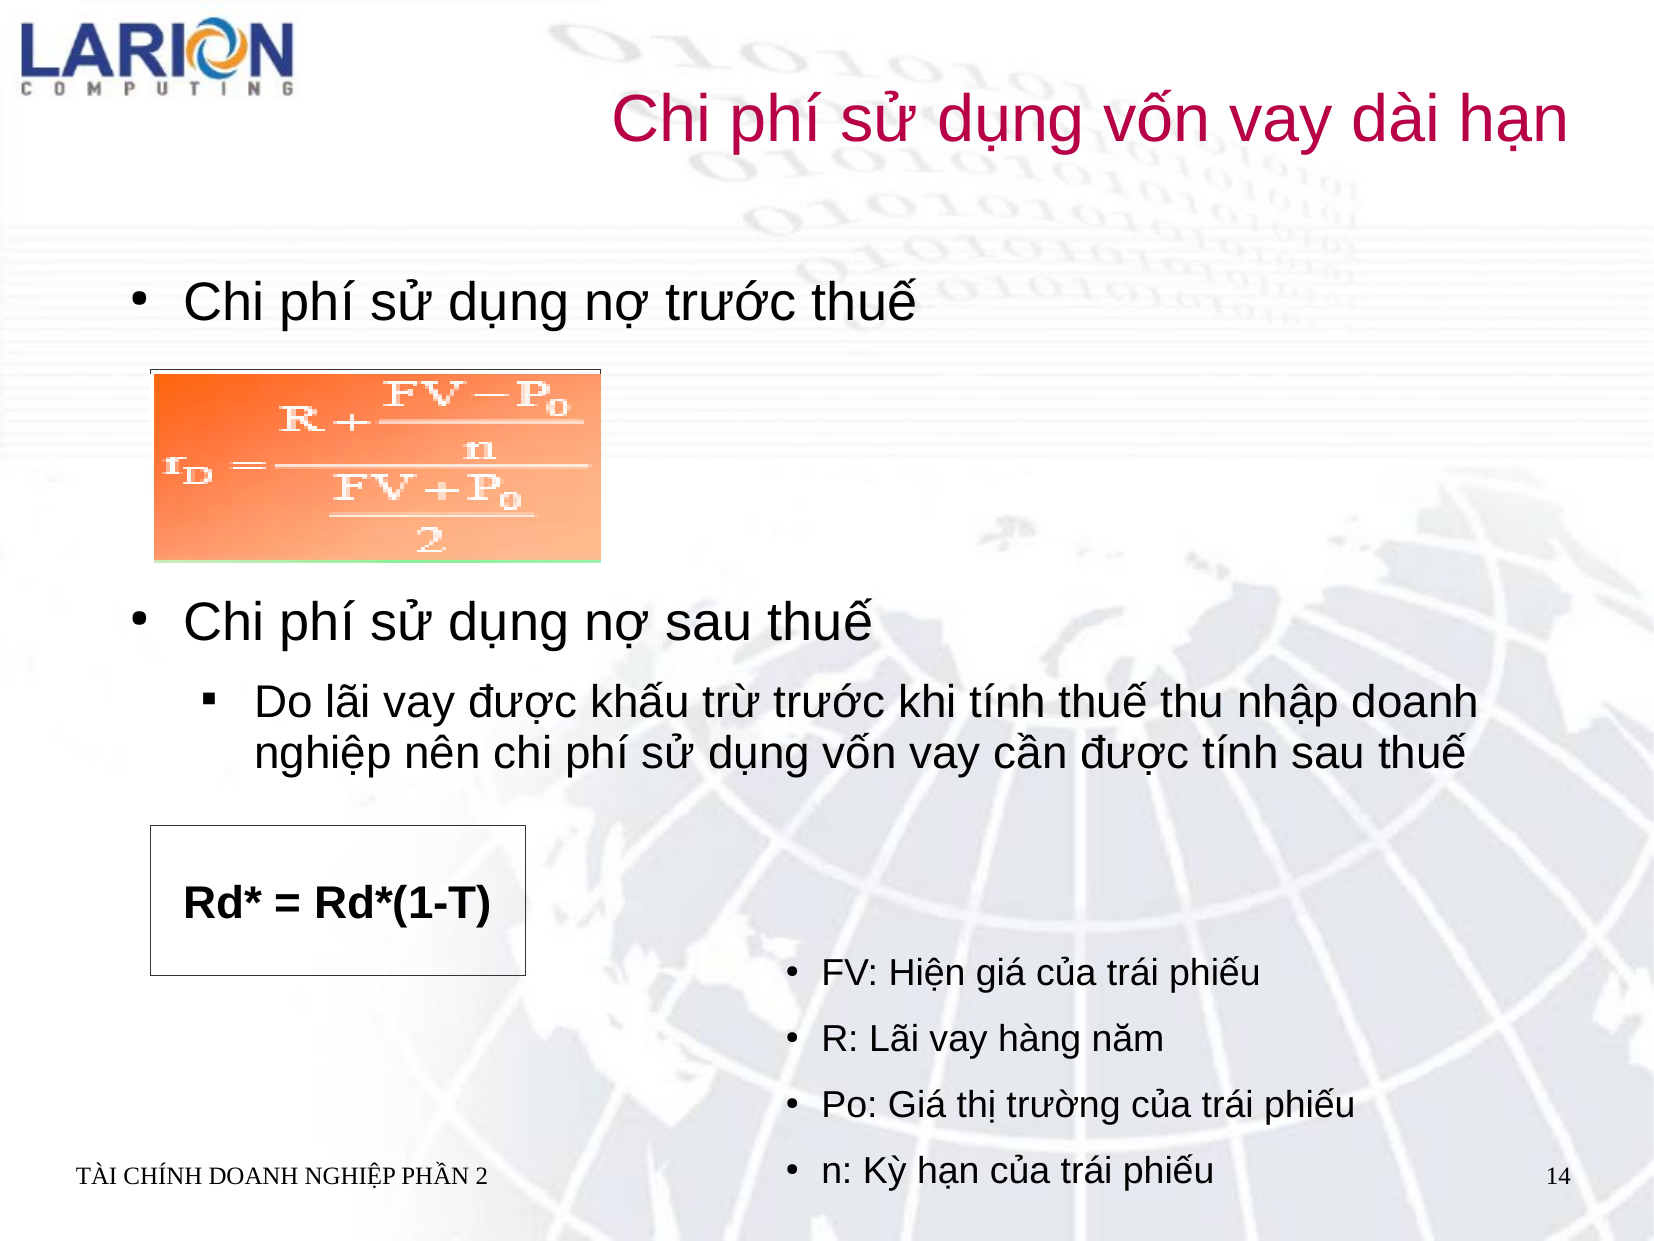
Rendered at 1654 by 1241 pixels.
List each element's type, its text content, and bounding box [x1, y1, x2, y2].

list Chi phí sử dụng nợ trước thuế Chi phí sử dụng nợ sau thuế Do lãi vay được khấu trừ trước khi tính thuế thu nhập doanh nghiệp nên chi phí sử dụng vốn vay cần được tính sau thuế Rd* = Rd*(1-T) FV: Hiện giá của trái phiếu R: Lãi vay hàng năm Po: Giá thị trường của trái phiếu n: Kỳ hạn của trái phiếu [112, 187, 1601, 1241]
title Chi phí sử dụng vốn vay dài hạn [300, 49, 1571, 187]
picture [0, 0, 1654, 1241]
picture [150, 374, 601, 563]
